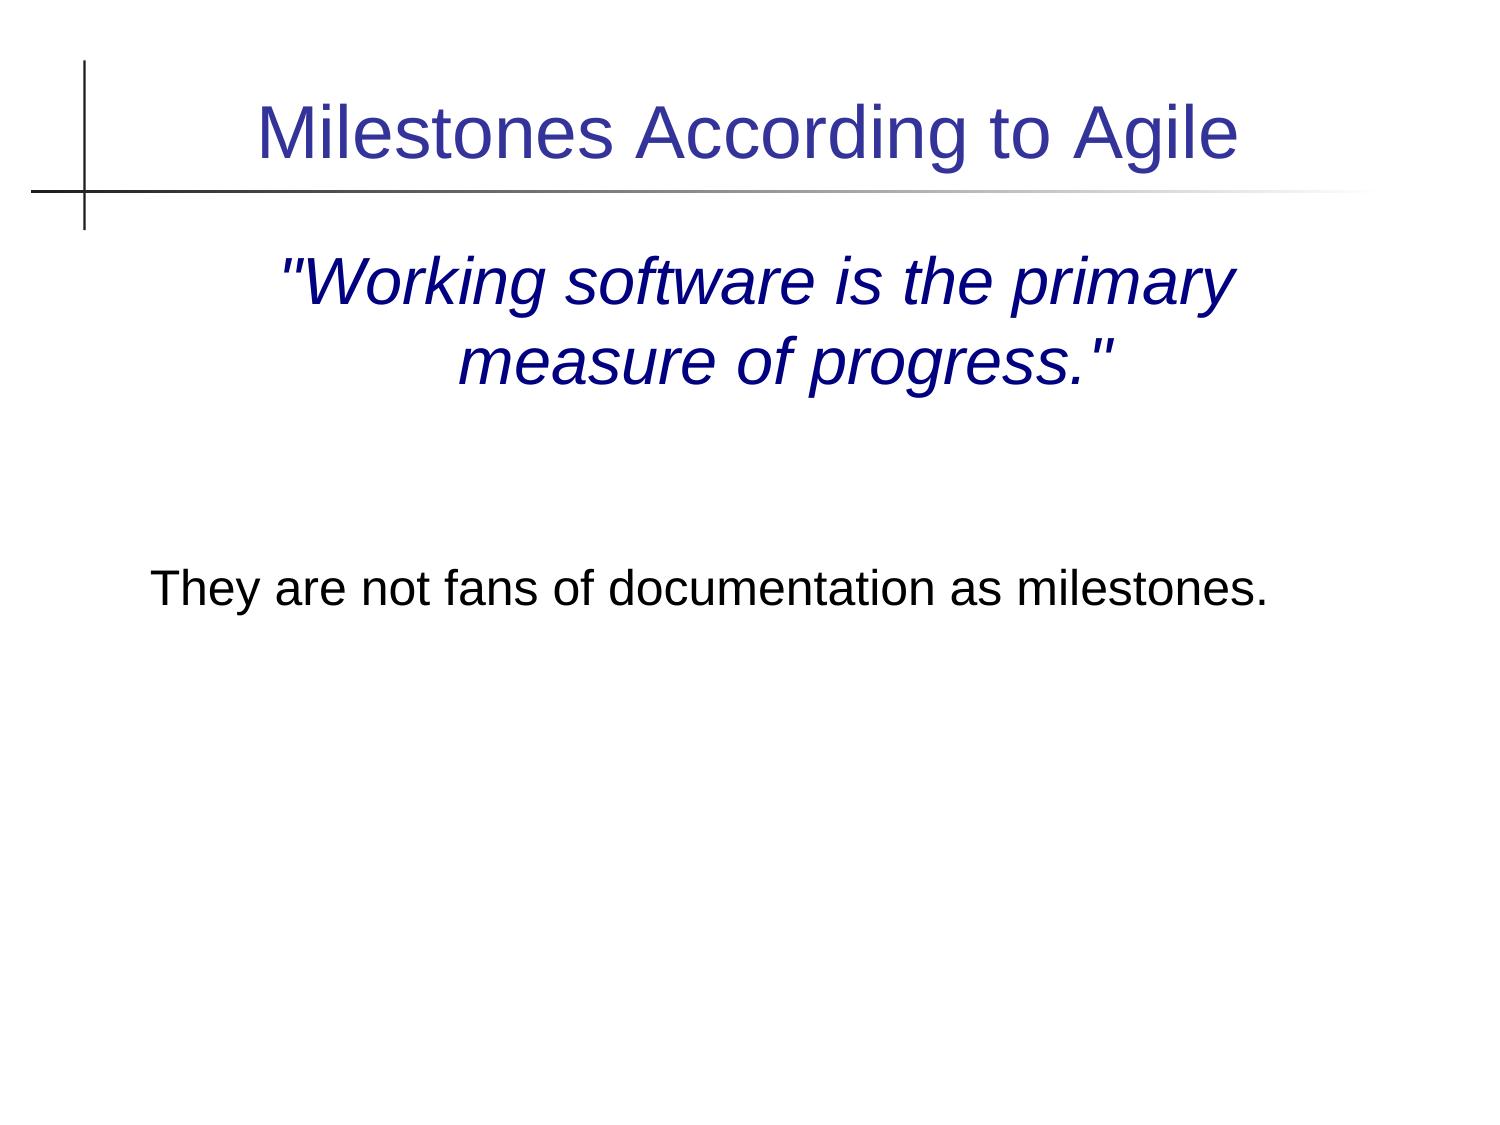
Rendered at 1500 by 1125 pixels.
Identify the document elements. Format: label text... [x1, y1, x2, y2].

list "Working software is the primary measure of progress." They are not fans of documentation as milestones. [135, 229, 1381, 960]
title Milestones According to Agile [100, 42, 1397, 182]
